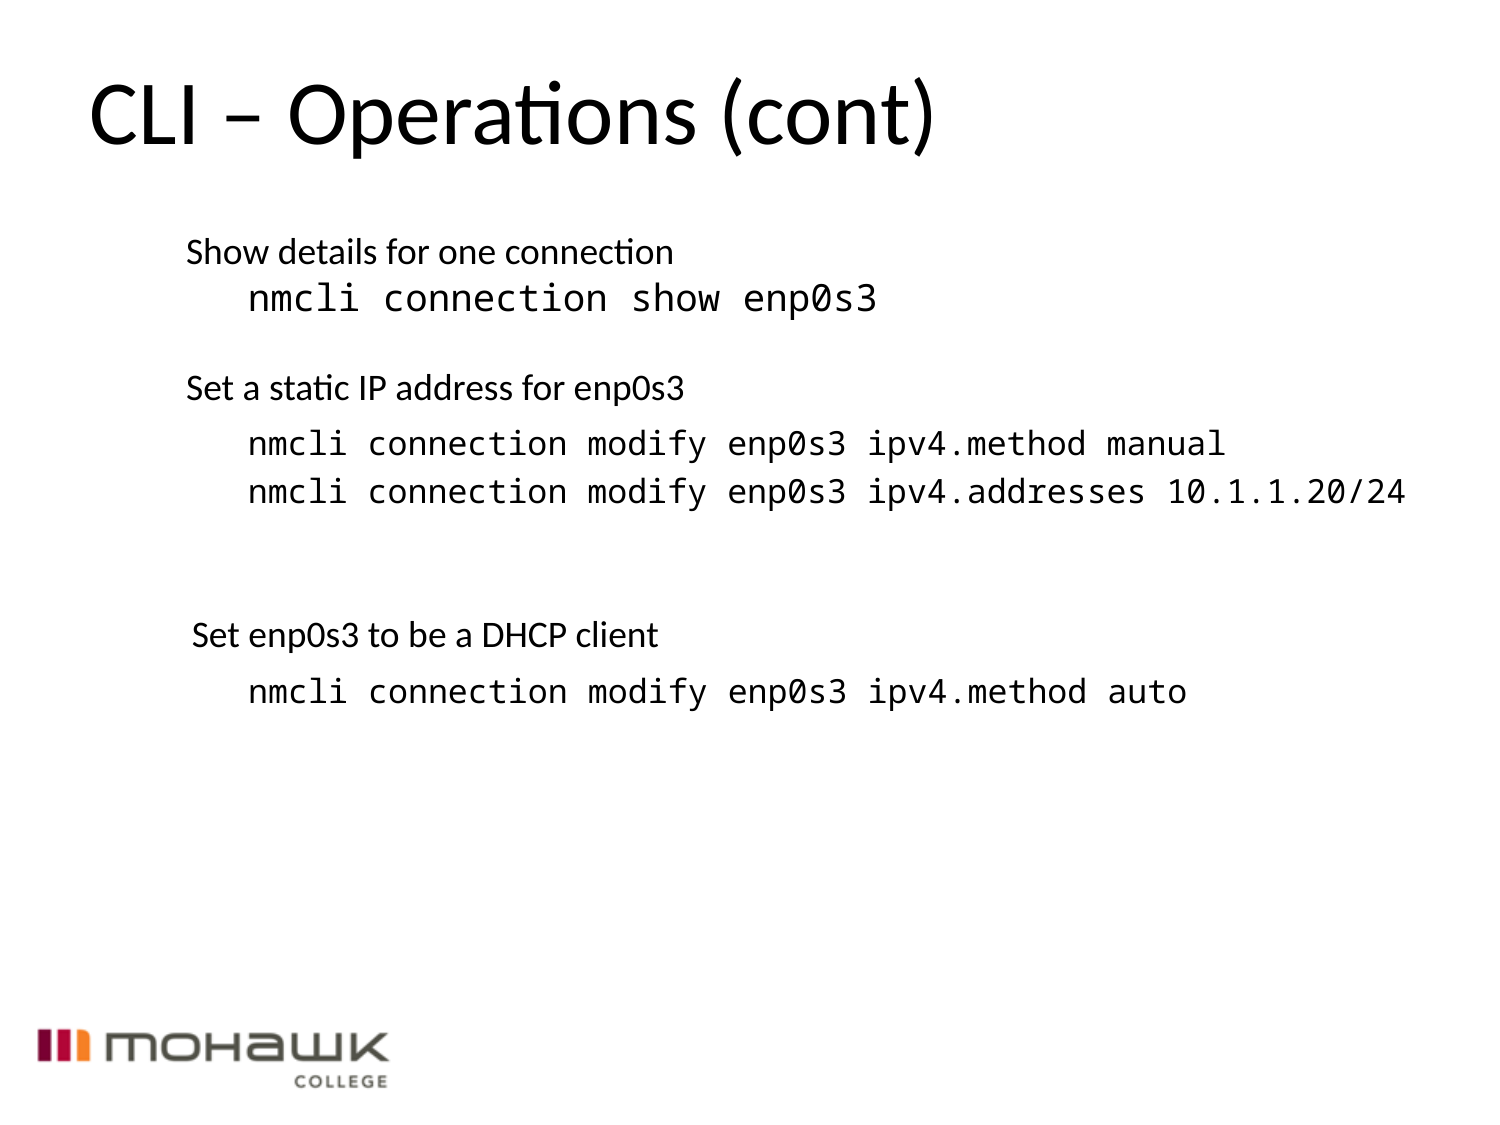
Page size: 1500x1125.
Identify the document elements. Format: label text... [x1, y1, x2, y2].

list Set a static IP address for enp0s3 [171, 355, 1309, 414]
picture [5, 1000, 422, 1118]
title CLI – Operations (cont) [75, 45, 1425, 166]
list nmcli connection modify enp0s3 ipv4.method manual nmcli connection modify enp0s3 ipv4.addresses 10.1.1.20/24 [233, 414, 1489, 544]
list Show details for one connection [171, 219, 1309, 278]
list nmcli connection show enp0s3 [233, 278, 931, 337]
list nmcli connection modify enp0s3 ipv4.method auto [233, 662, 1489, 792]
list Set enp0s3 to be a DHCP client [177, 602, 1315, 661]
